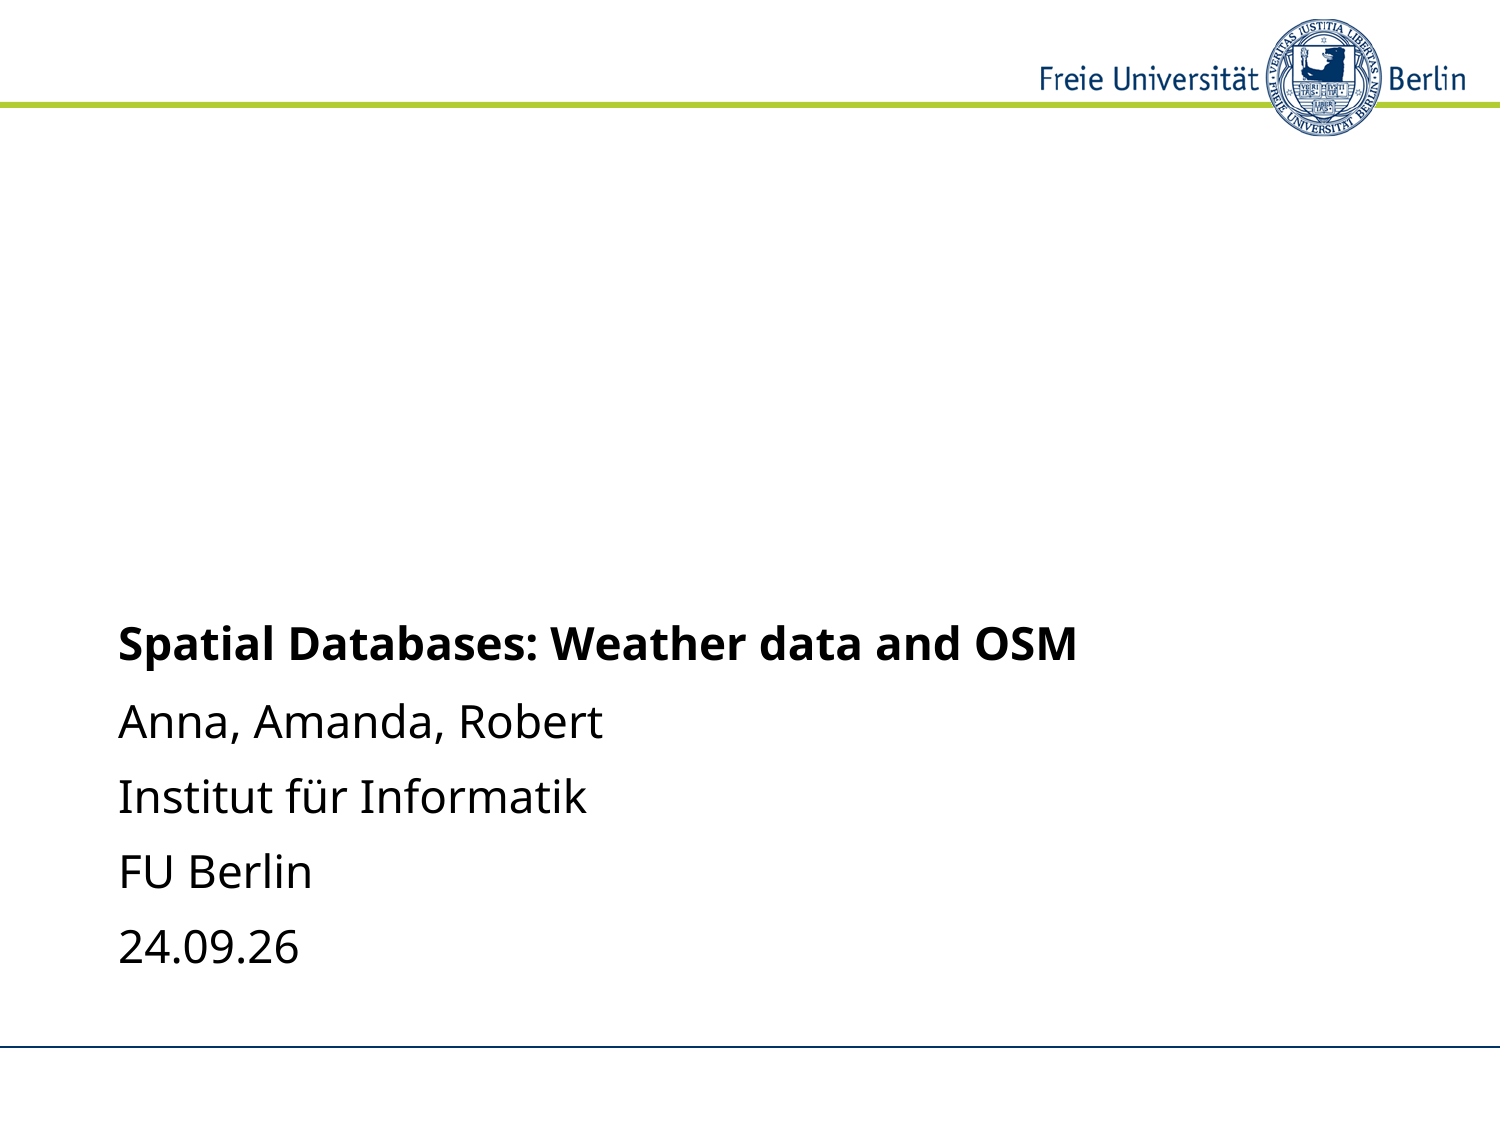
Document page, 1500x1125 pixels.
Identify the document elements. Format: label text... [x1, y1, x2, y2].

title Spatial Databases: Weather data and OSM [118, 574, 1235, 698]
subtitle Anna, Amanda, Robert Institut für Informatik FU Berlin 19.11.15 [118, 698, 1300, 955]
picture [1033, 19, 1470, 137]
